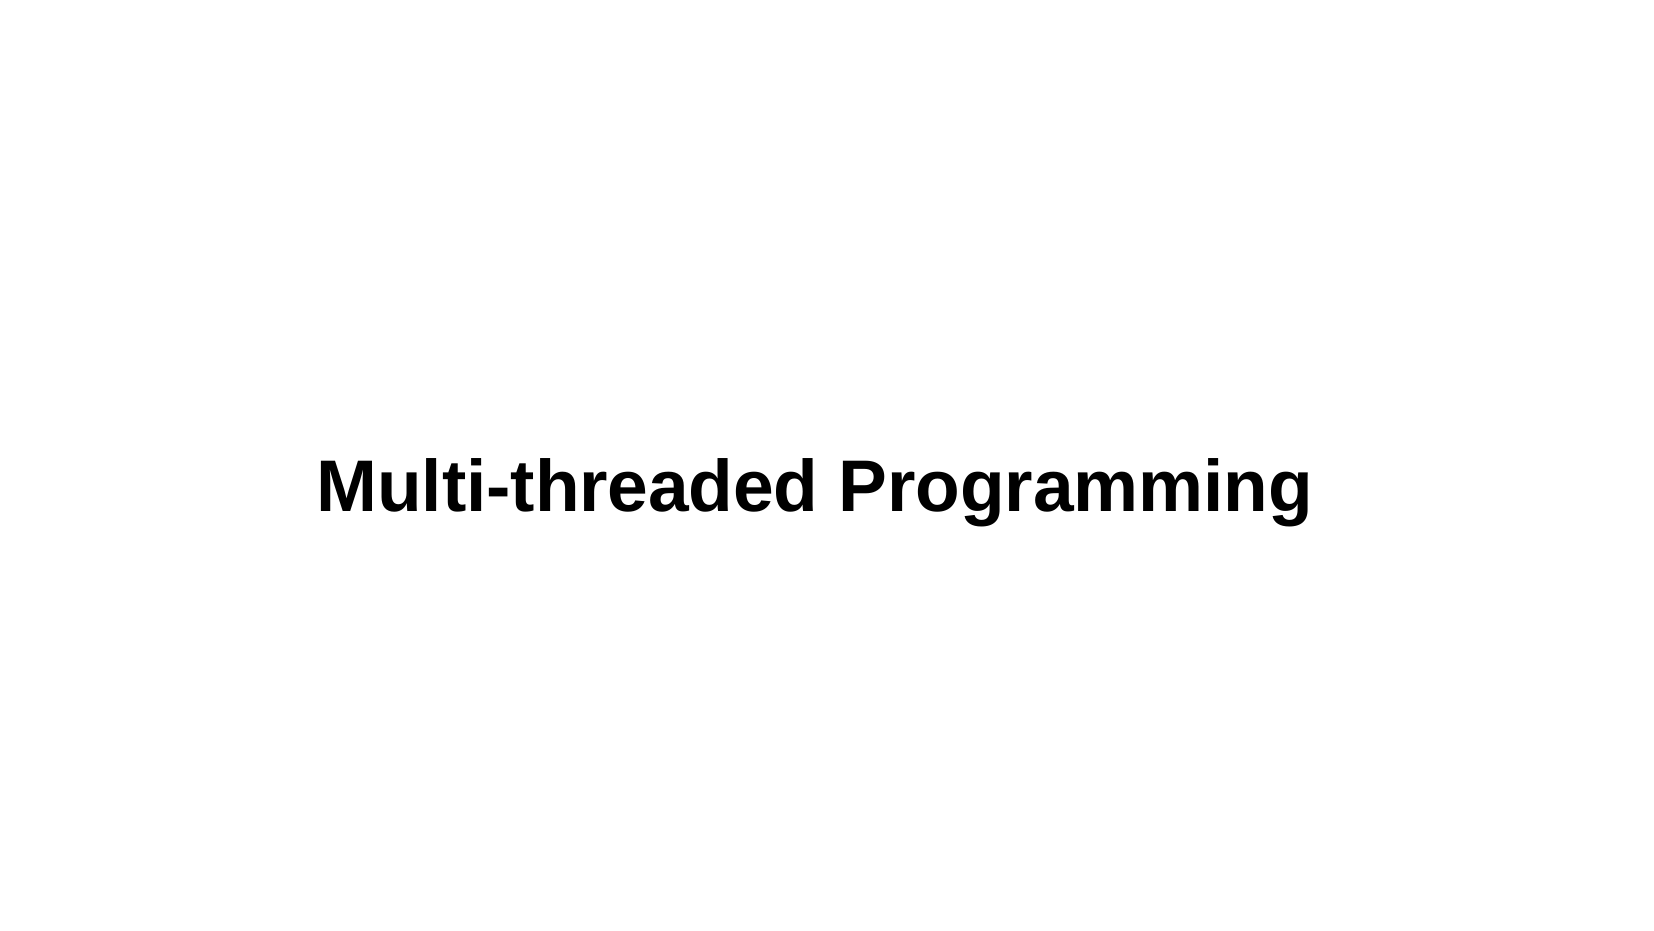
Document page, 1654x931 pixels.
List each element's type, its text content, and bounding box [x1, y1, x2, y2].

title Multi-threaded Programming [70, 431, 1559, 541]
